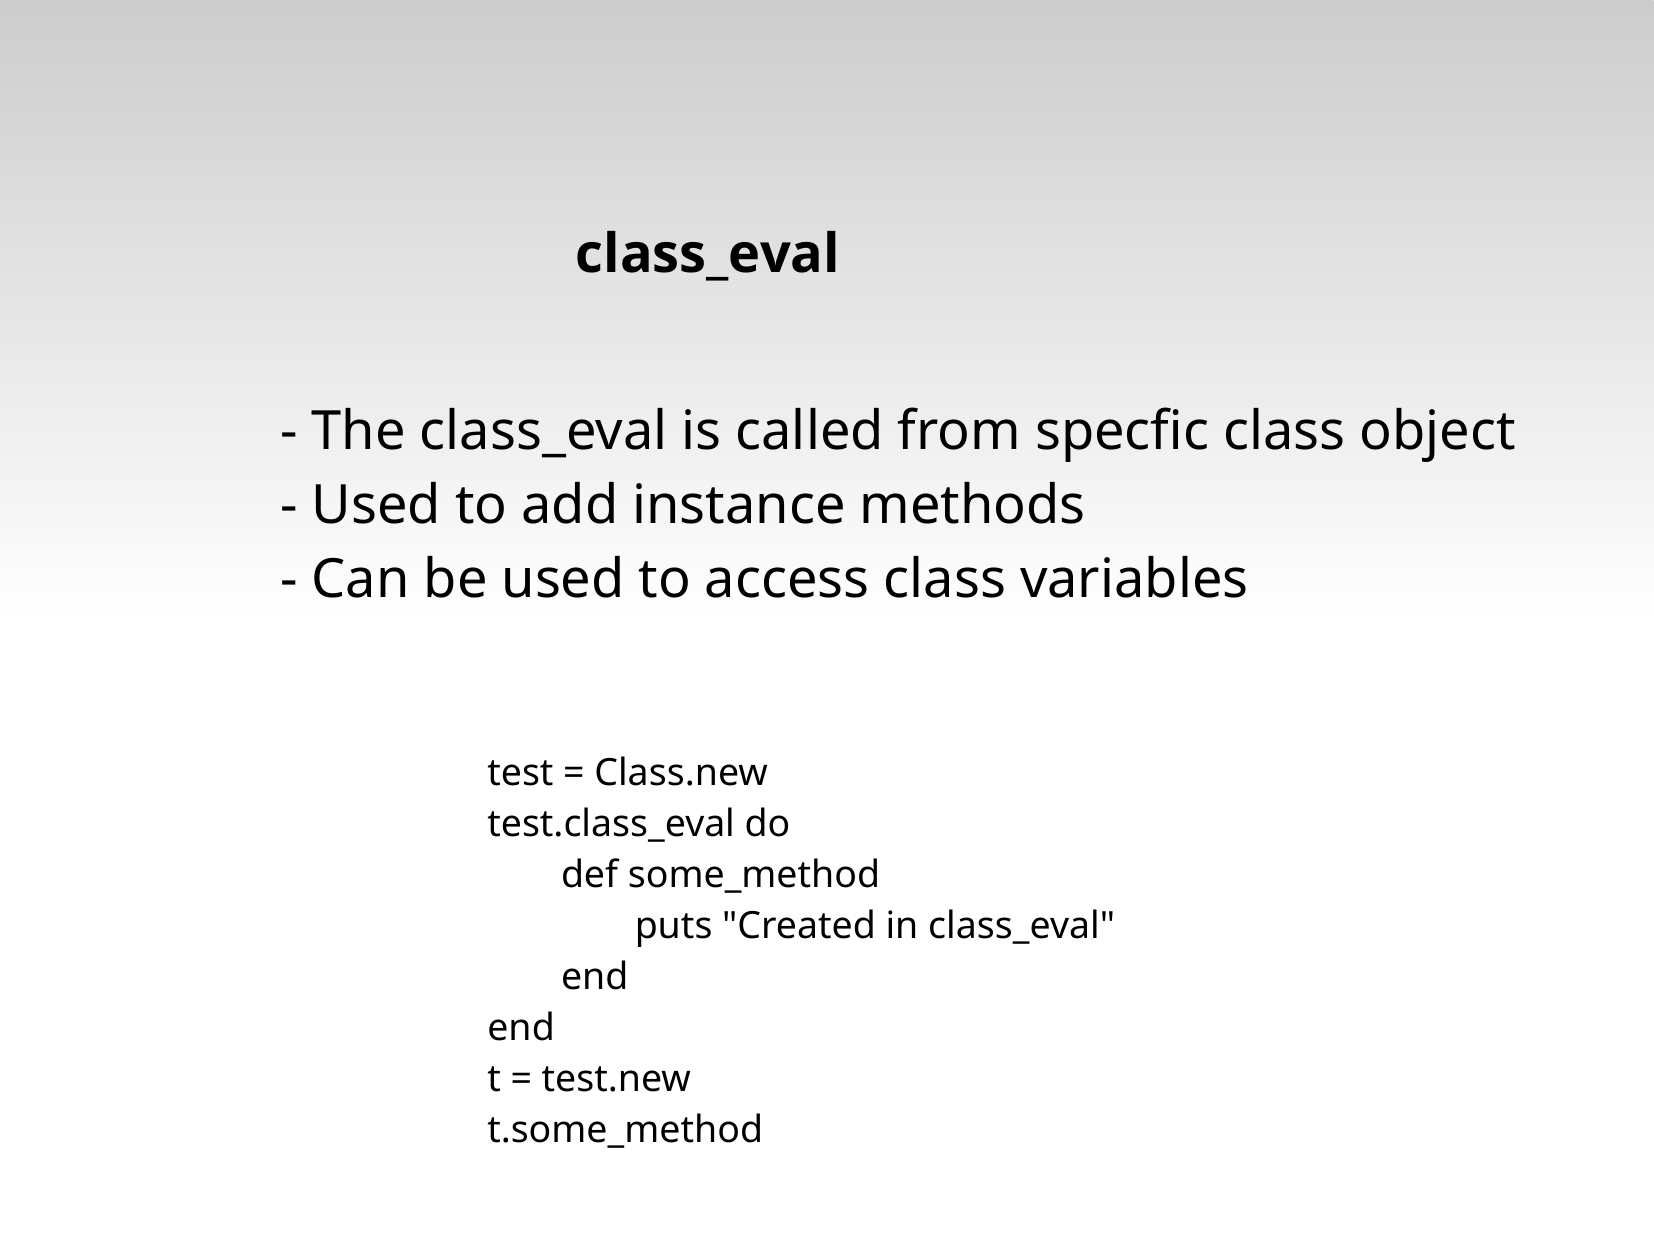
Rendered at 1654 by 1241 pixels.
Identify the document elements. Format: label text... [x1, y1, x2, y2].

text_box - The class_eval is called from specfic class object - Used to add instance methods - Can be used to access class variables [265, 383, 1625, 660]
text_box class_eval [561, 206, 841, 287]
text_box test = Class.new test.class_eval do def some_method puts "Created in class_eval" end end t = test.new t.some_method [472, 738, 1388, 1145]
